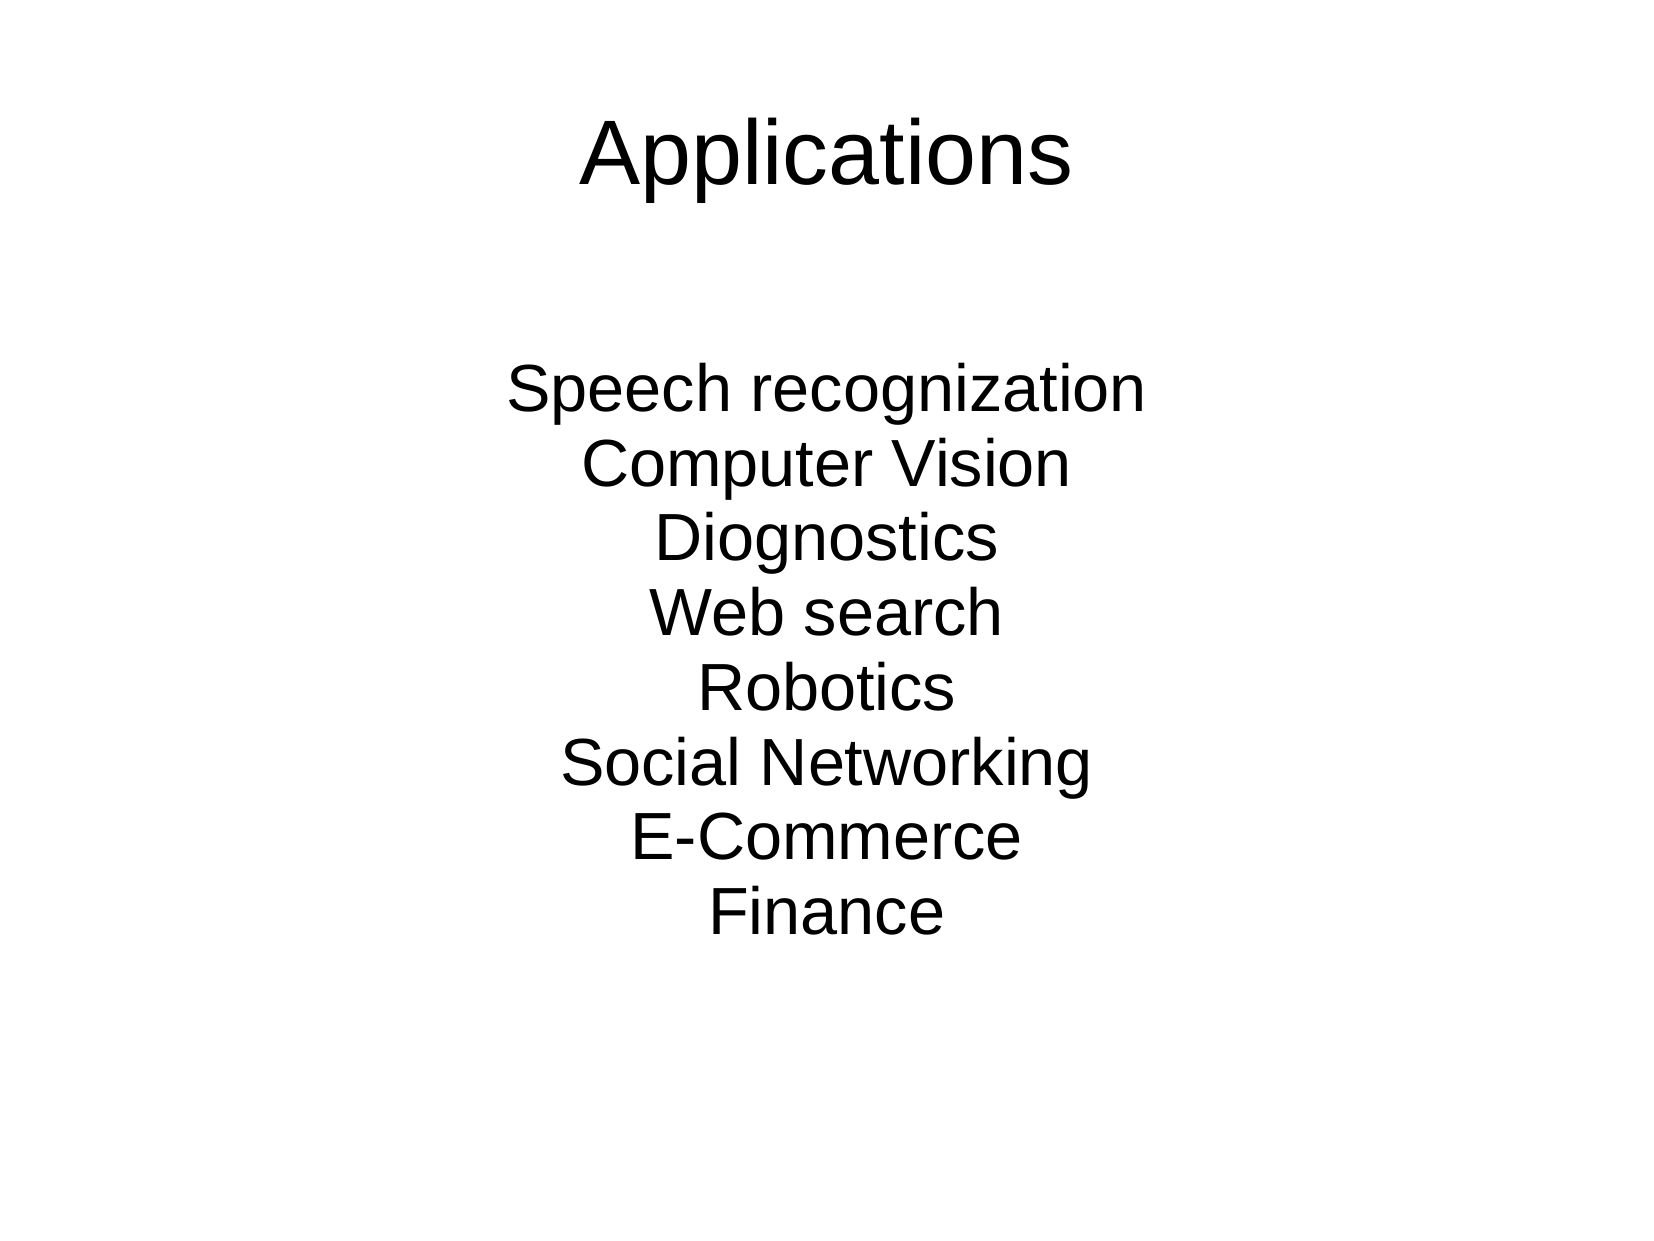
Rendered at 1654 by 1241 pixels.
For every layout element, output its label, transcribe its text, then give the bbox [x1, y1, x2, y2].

title Applications [82, 49, 1571, 257]
subtitle Speech recognization Computer Vision Diognostics Web search Robotics Social Networking E-Commerce Finance [82, 290, 1571, 1010]
